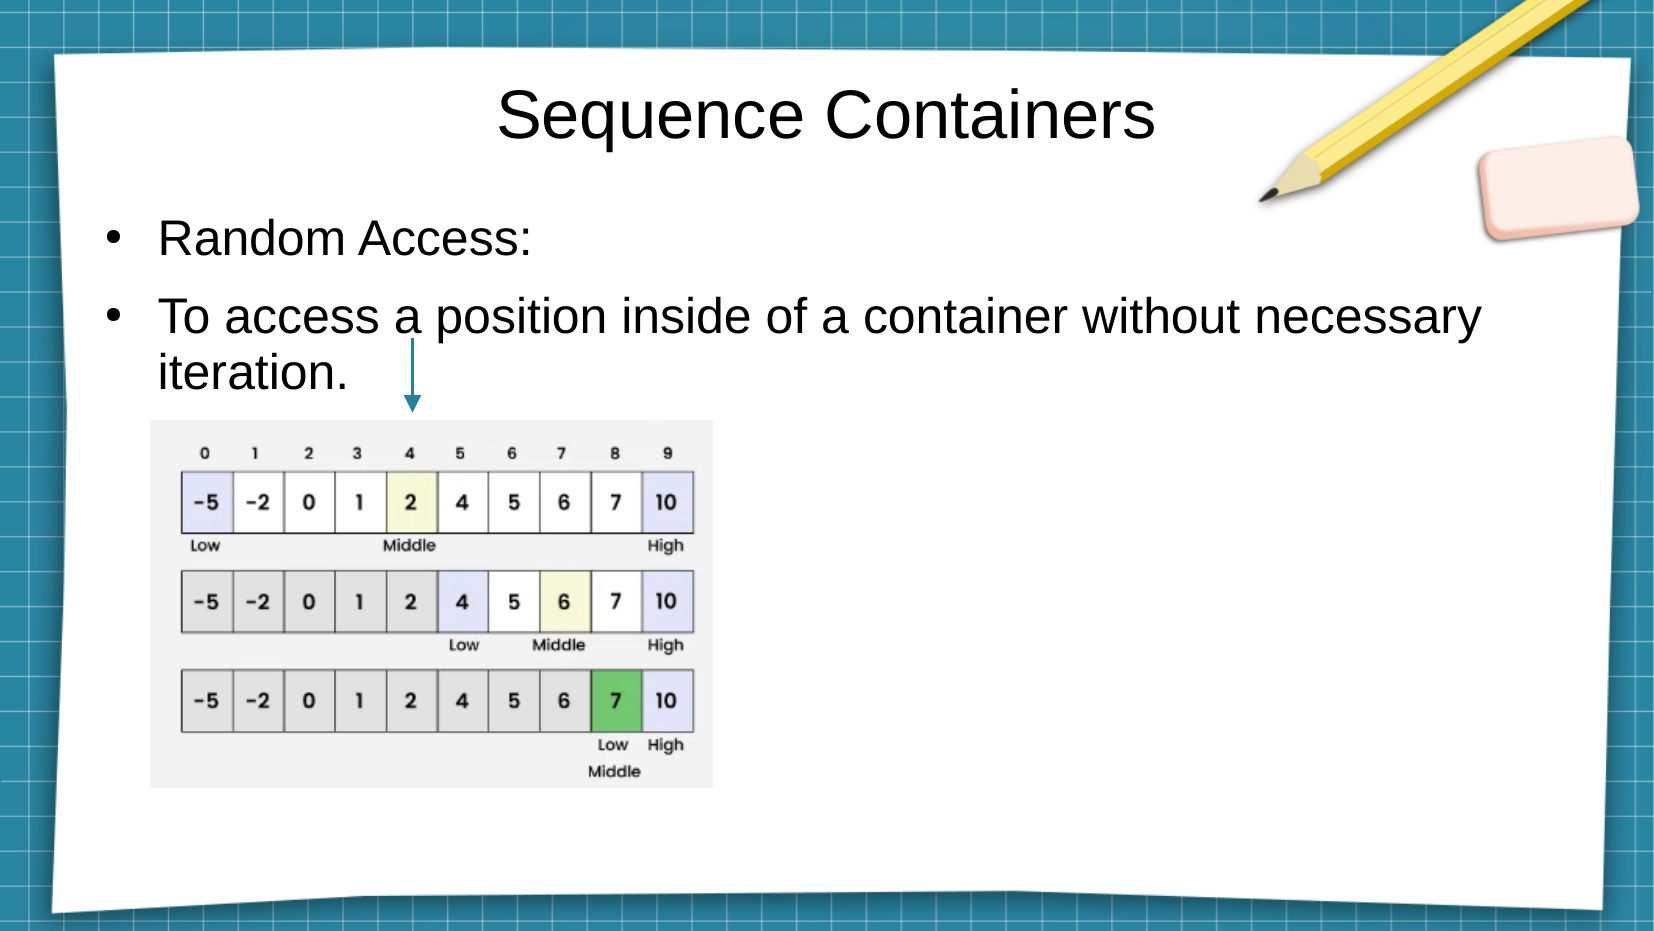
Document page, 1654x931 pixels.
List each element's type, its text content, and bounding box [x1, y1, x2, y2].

title Sequence Containers [82, 37, 1571, 193]
list Random Access: To access a position inside of a container without necessary iteration. [86, 210, 1576, 751]
picture [0, 0, 1654, 931]
